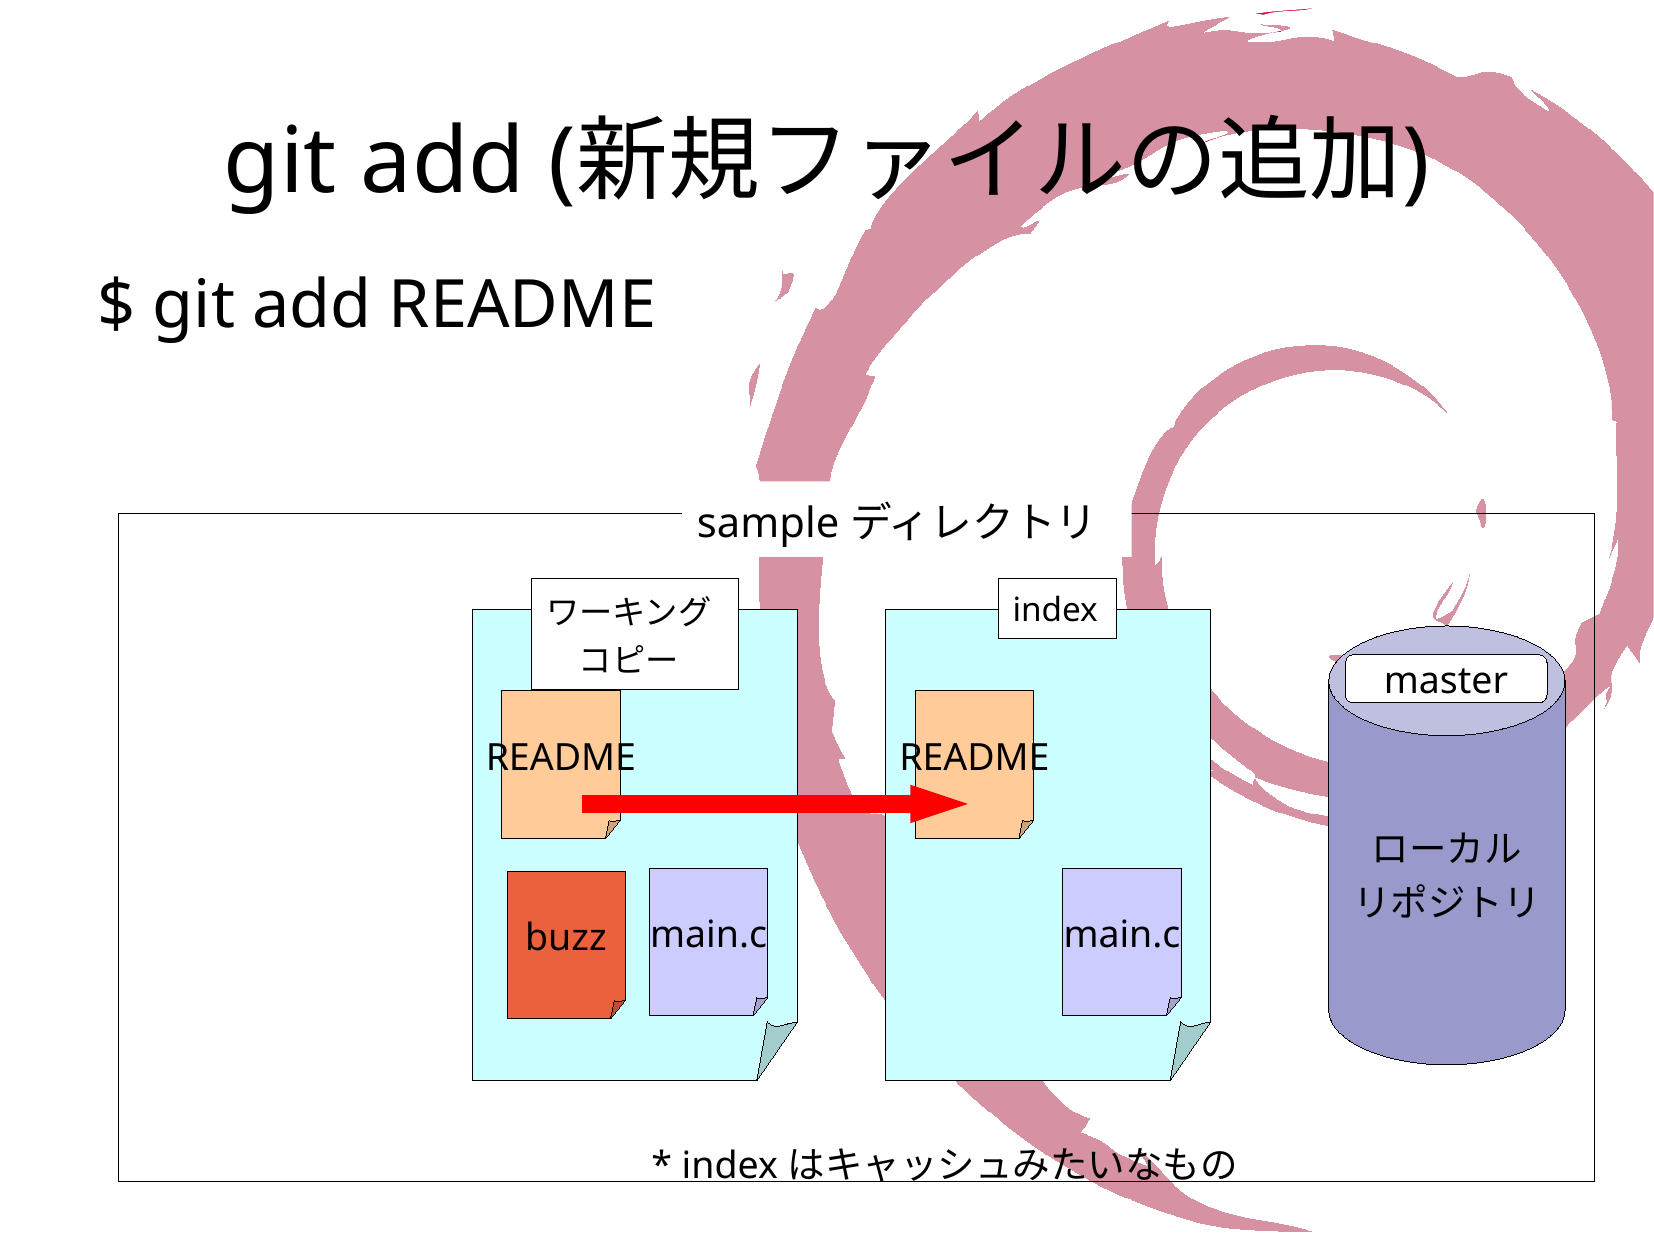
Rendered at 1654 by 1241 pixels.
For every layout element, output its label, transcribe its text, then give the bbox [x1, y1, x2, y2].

text_box [885, 609, 1211, 1081]
text_box ローカル リポジトリ [1328, 681, 1566, 1065]
text_box main.c [649, 868, 768, 1016]
title git add (新規ファイルの追加) [82, 56, 1571, 250]
text_box sample ディレクトリ [682, 481, 1132, 550]
picture [738, 0, 1654, 1241]
text_box [492, 746, 501, 756]
text_box [906, 746, 915, 756]
text_box README [915, 690, 1034, 839]
text_box [621, 609, 798, 795]
text_box ワーキング コピー [531, 578, 739, 679]
text_box $ git add README [82, 249, 1073, 350]
text_box main.c [1062, 868, 1182, 1016]
text_box [472, 609, 798, 1081]
text_box master [1345, 654, 1548, 703]
text_box * index はキャッシュみたいなもの [636, 1127, 1304, 1191]
text_box README [501, 690, 621, 839]
text_box buzz [507, 871, 626, 1019]
text_box index [998, 578, 1117, 637]
picture [738, 514, 1594, 1181]
